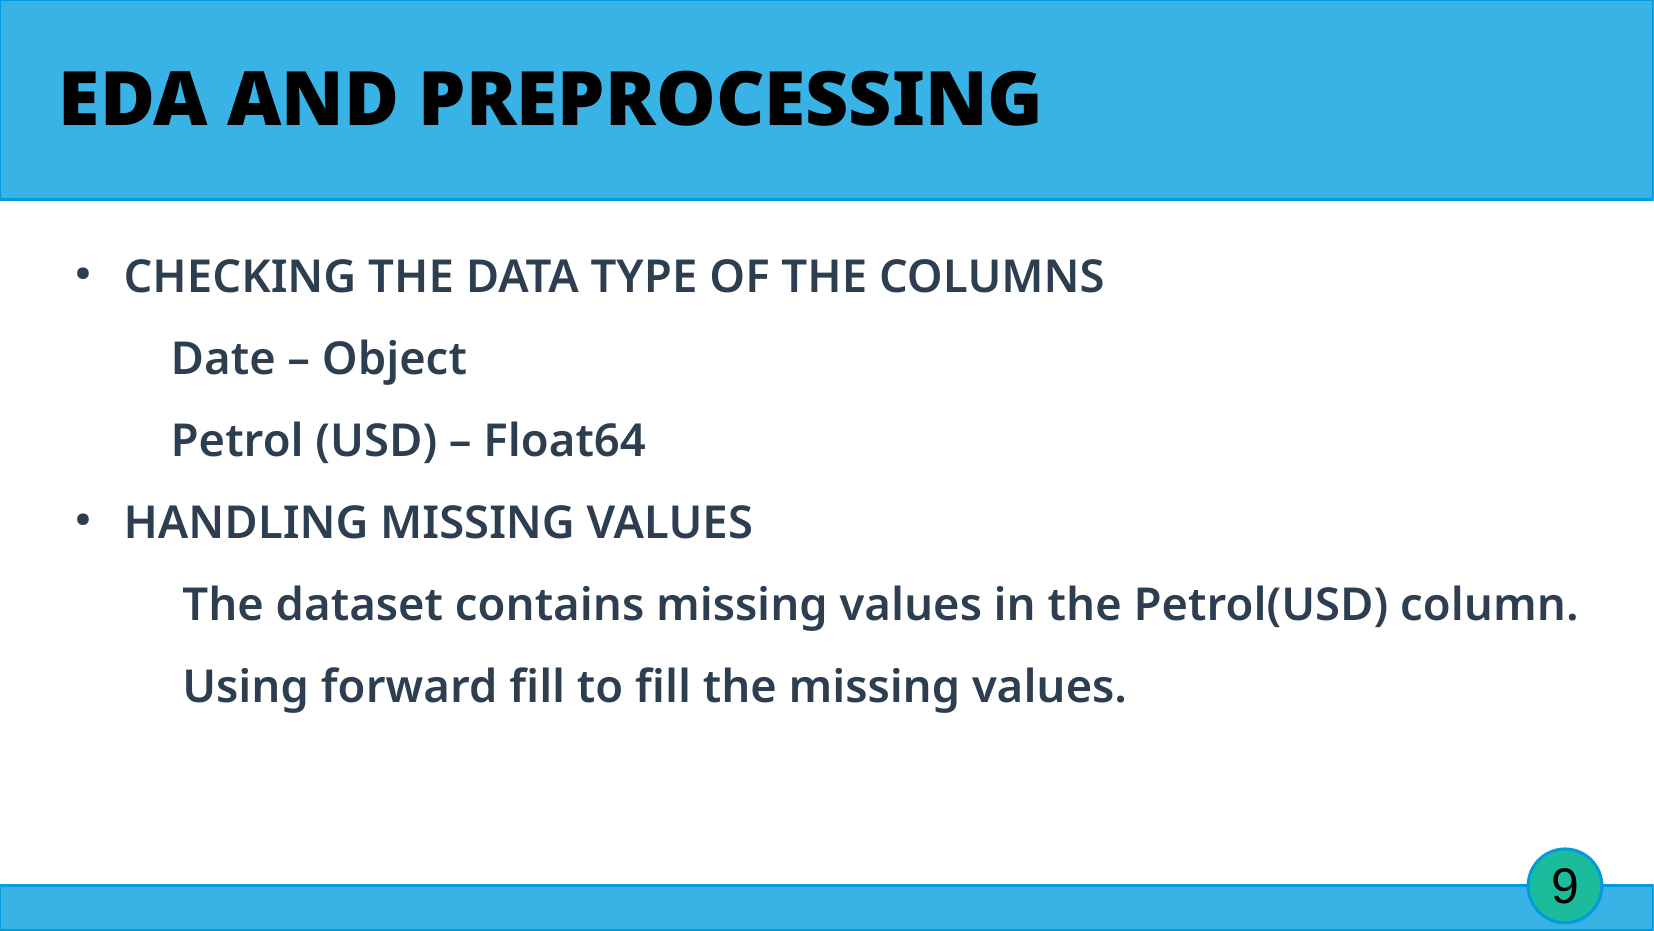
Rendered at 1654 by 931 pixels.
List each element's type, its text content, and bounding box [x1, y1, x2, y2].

list CHECKING THE DATA TYPE OF THE COLUMNS Date – Object Petrol (USD) – Float64 HANDLING MISSING VALUES The dataset contains missing values in the Petrol(USD) column. Using forward fill to fill the missing values. [59, 243, 1595, 864]
title EDA AND PREPROCESSING [59, 37, 1595, 155]
